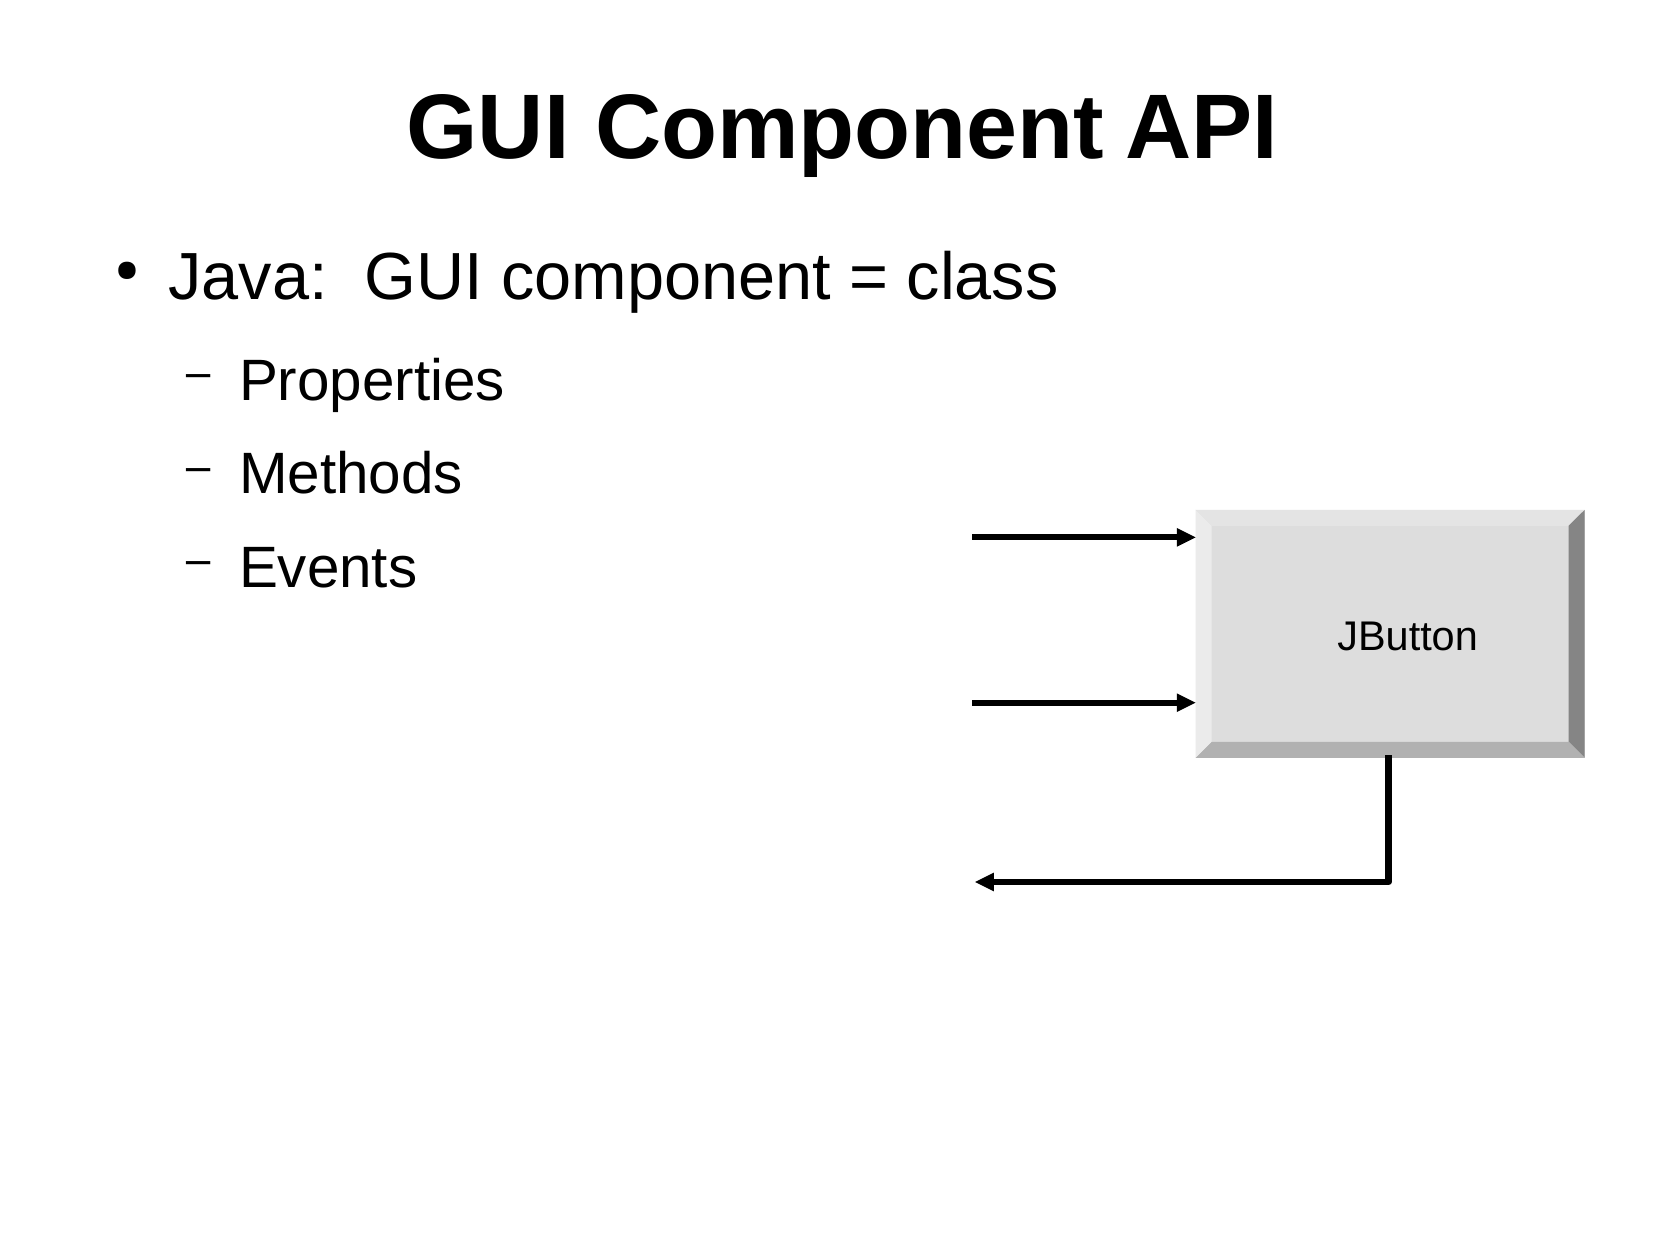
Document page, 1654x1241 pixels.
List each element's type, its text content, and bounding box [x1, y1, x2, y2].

title GUI Component API [82, 49, 1571, 196]
list Java: GUI component = class Properties Methods Events [82, 225, 1538, 1186]
text_box JButton [1212, 526, 1568, 741]
